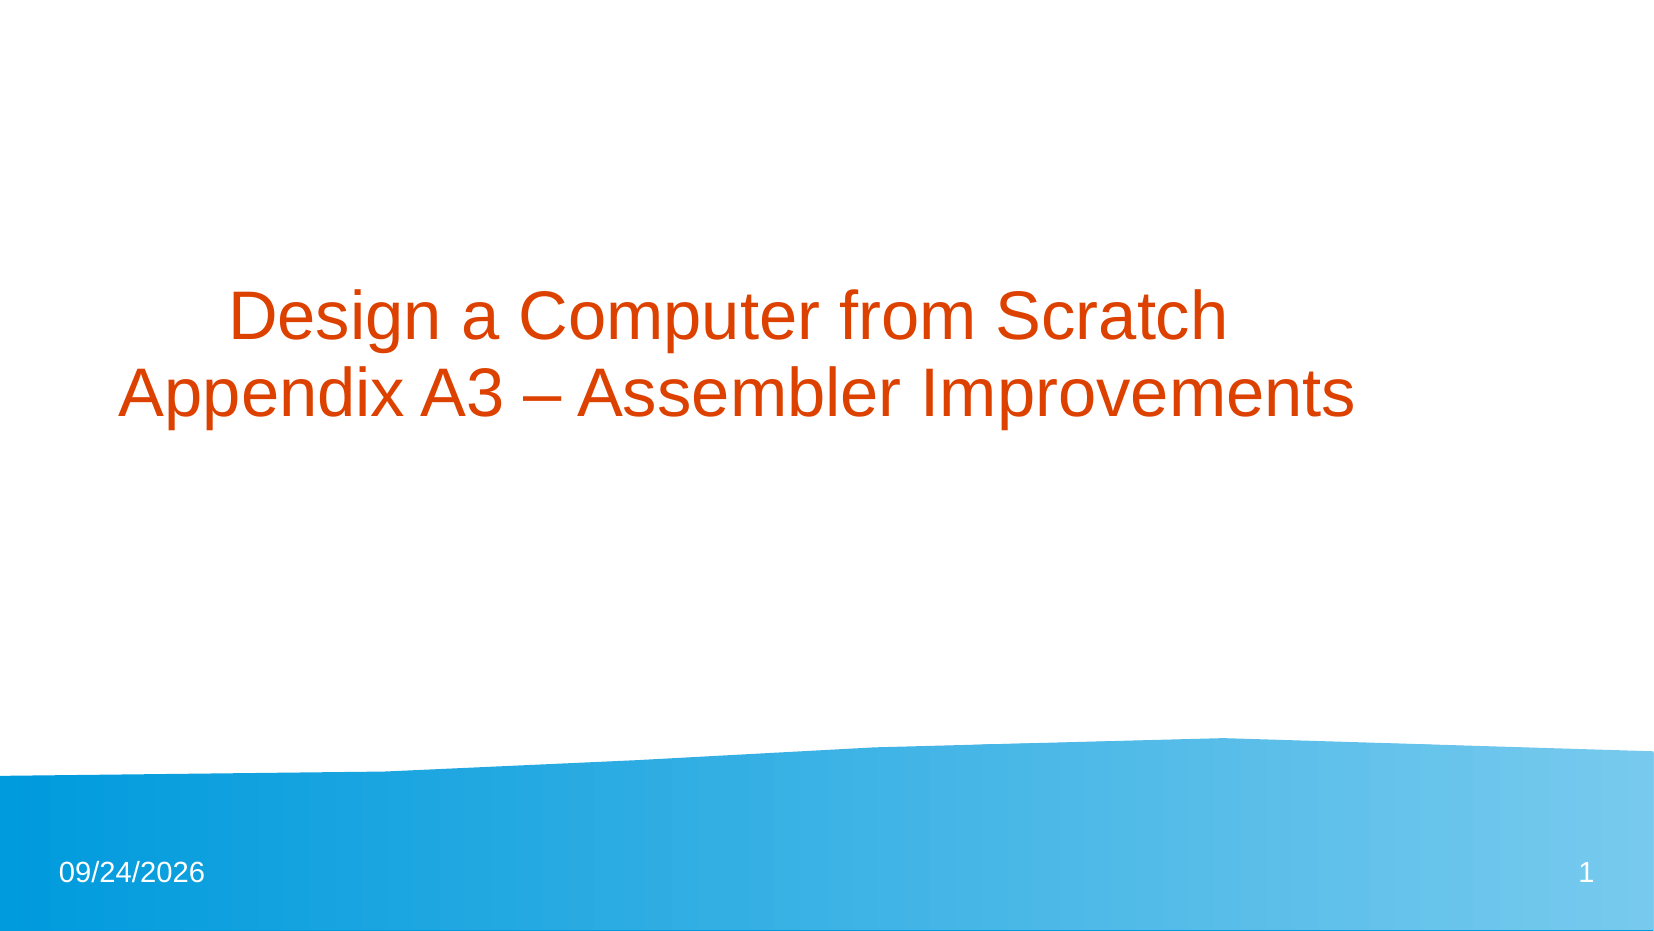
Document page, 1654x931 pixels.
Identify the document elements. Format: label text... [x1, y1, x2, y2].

title Design a Computer from Scratch Appendix A3 – Assembler Improvements [0, 265, 1477, 443]
